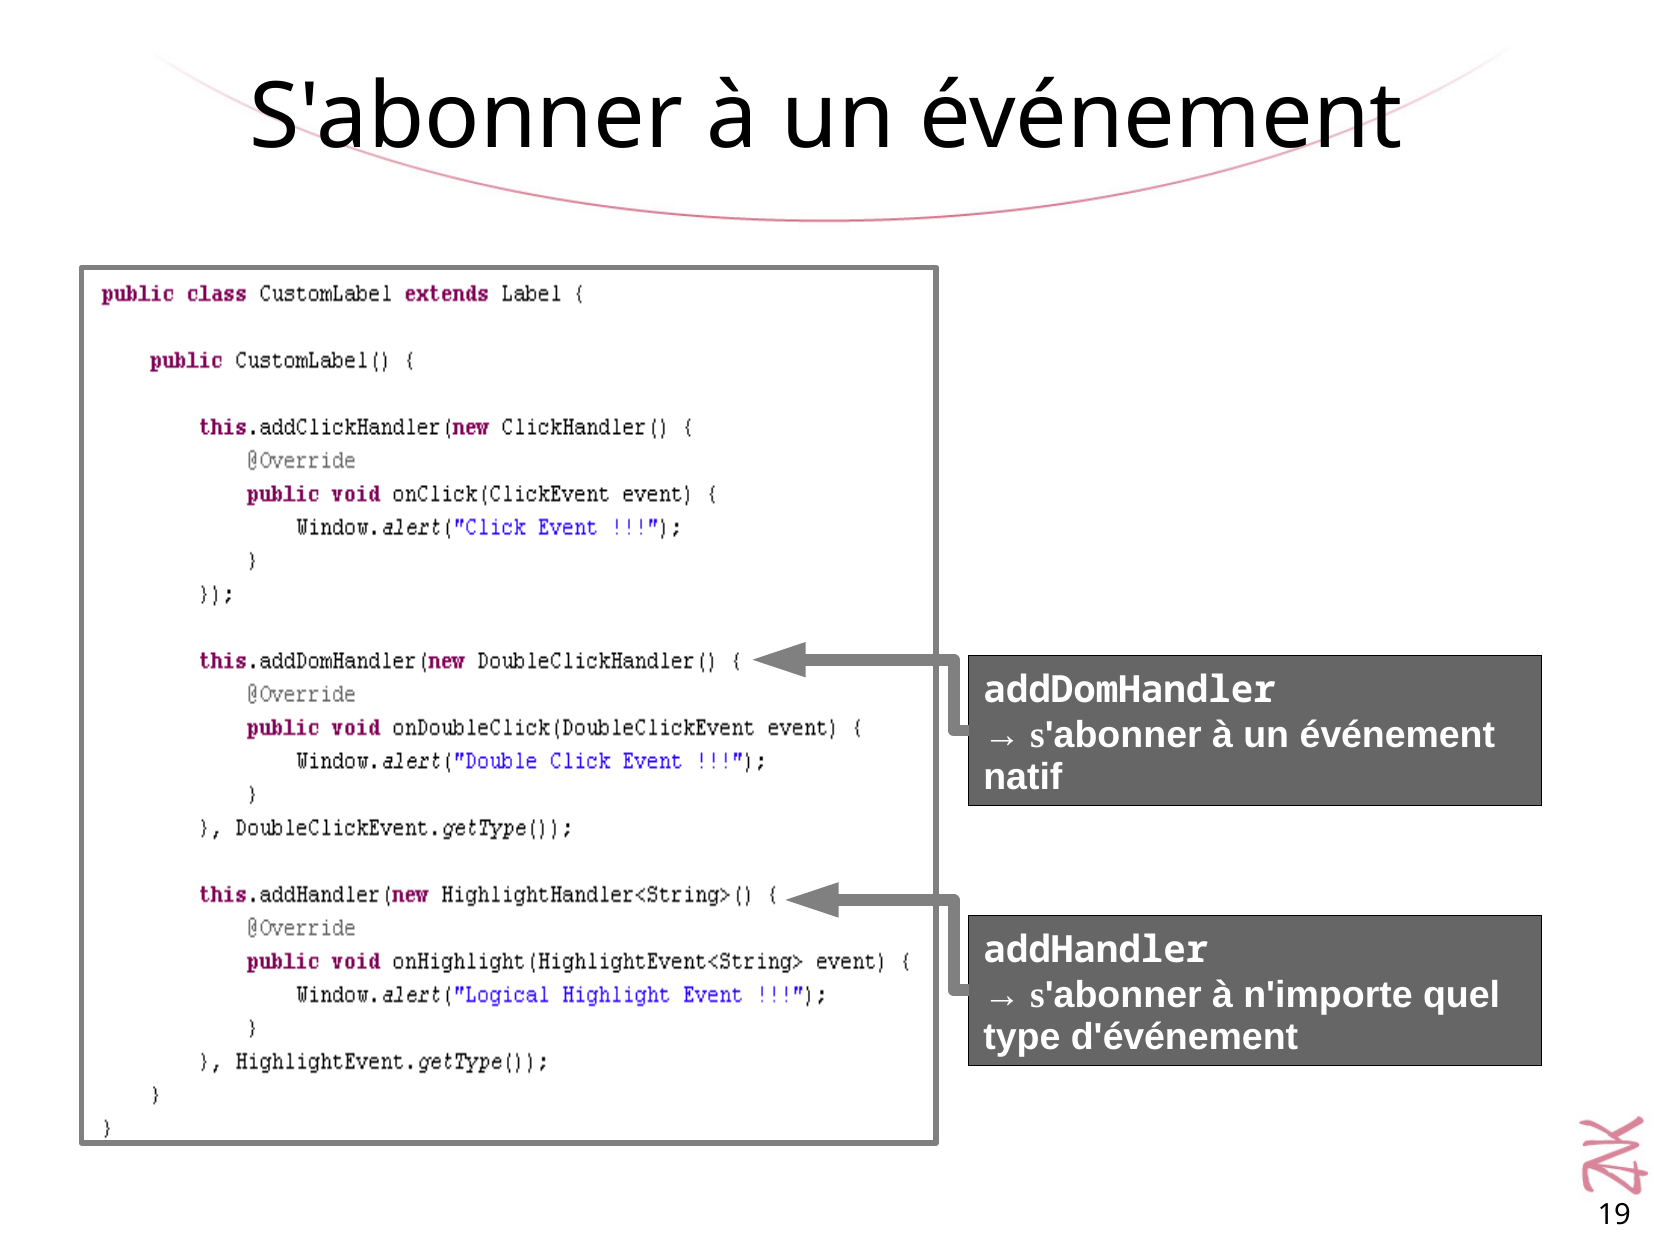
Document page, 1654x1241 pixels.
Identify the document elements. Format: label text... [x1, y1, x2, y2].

title S'abonner à un événement [82, 11, 1571, 213]
picture [4, 1, 1654, 1241]
text_box addDomHandler → s'abonner à un événement natif [968, 655, 1542, 799]
text_box addHandler → s'abonner à n'importe quel type d'événement [968, 915, 1542, 1059]
